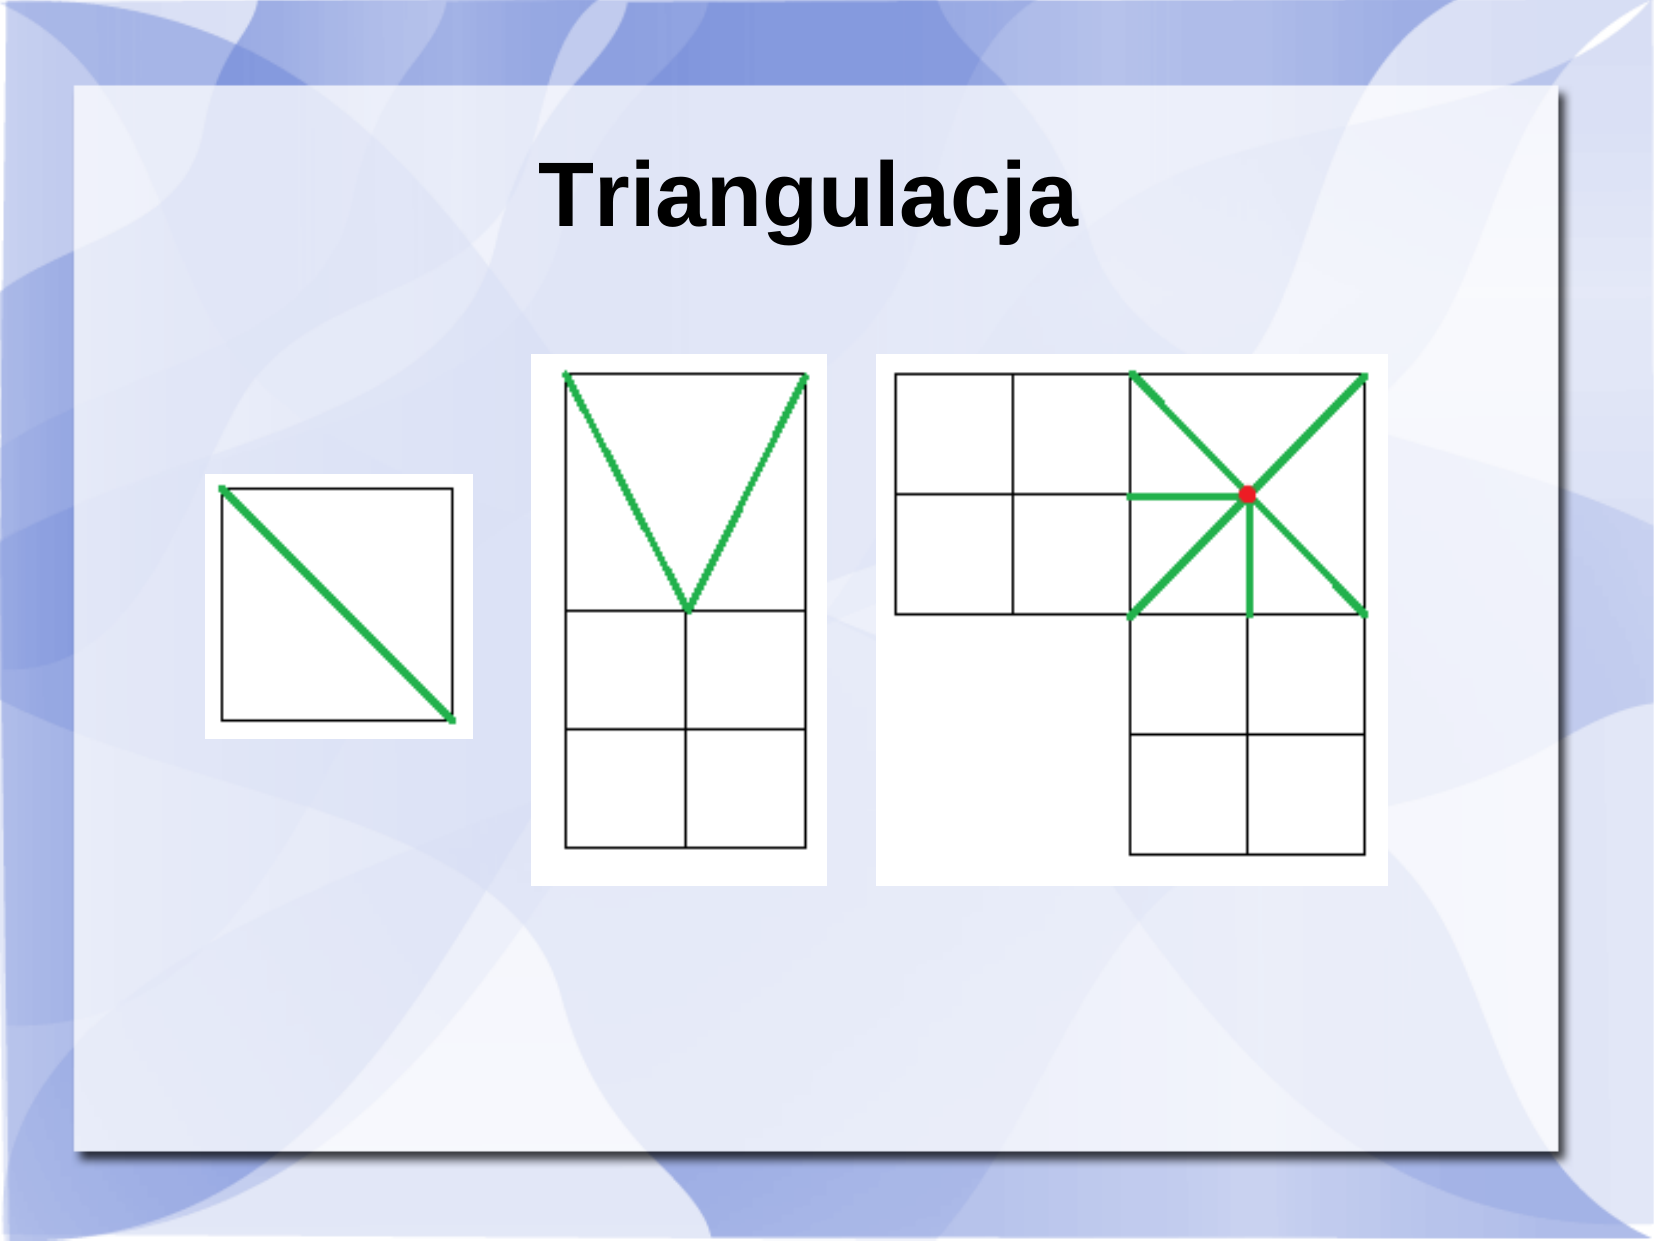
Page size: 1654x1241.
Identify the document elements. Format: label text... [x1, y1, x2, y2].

picture [0, 0, 1654, 1241]
title Triangulacja [82, 90, 1536, 298]
